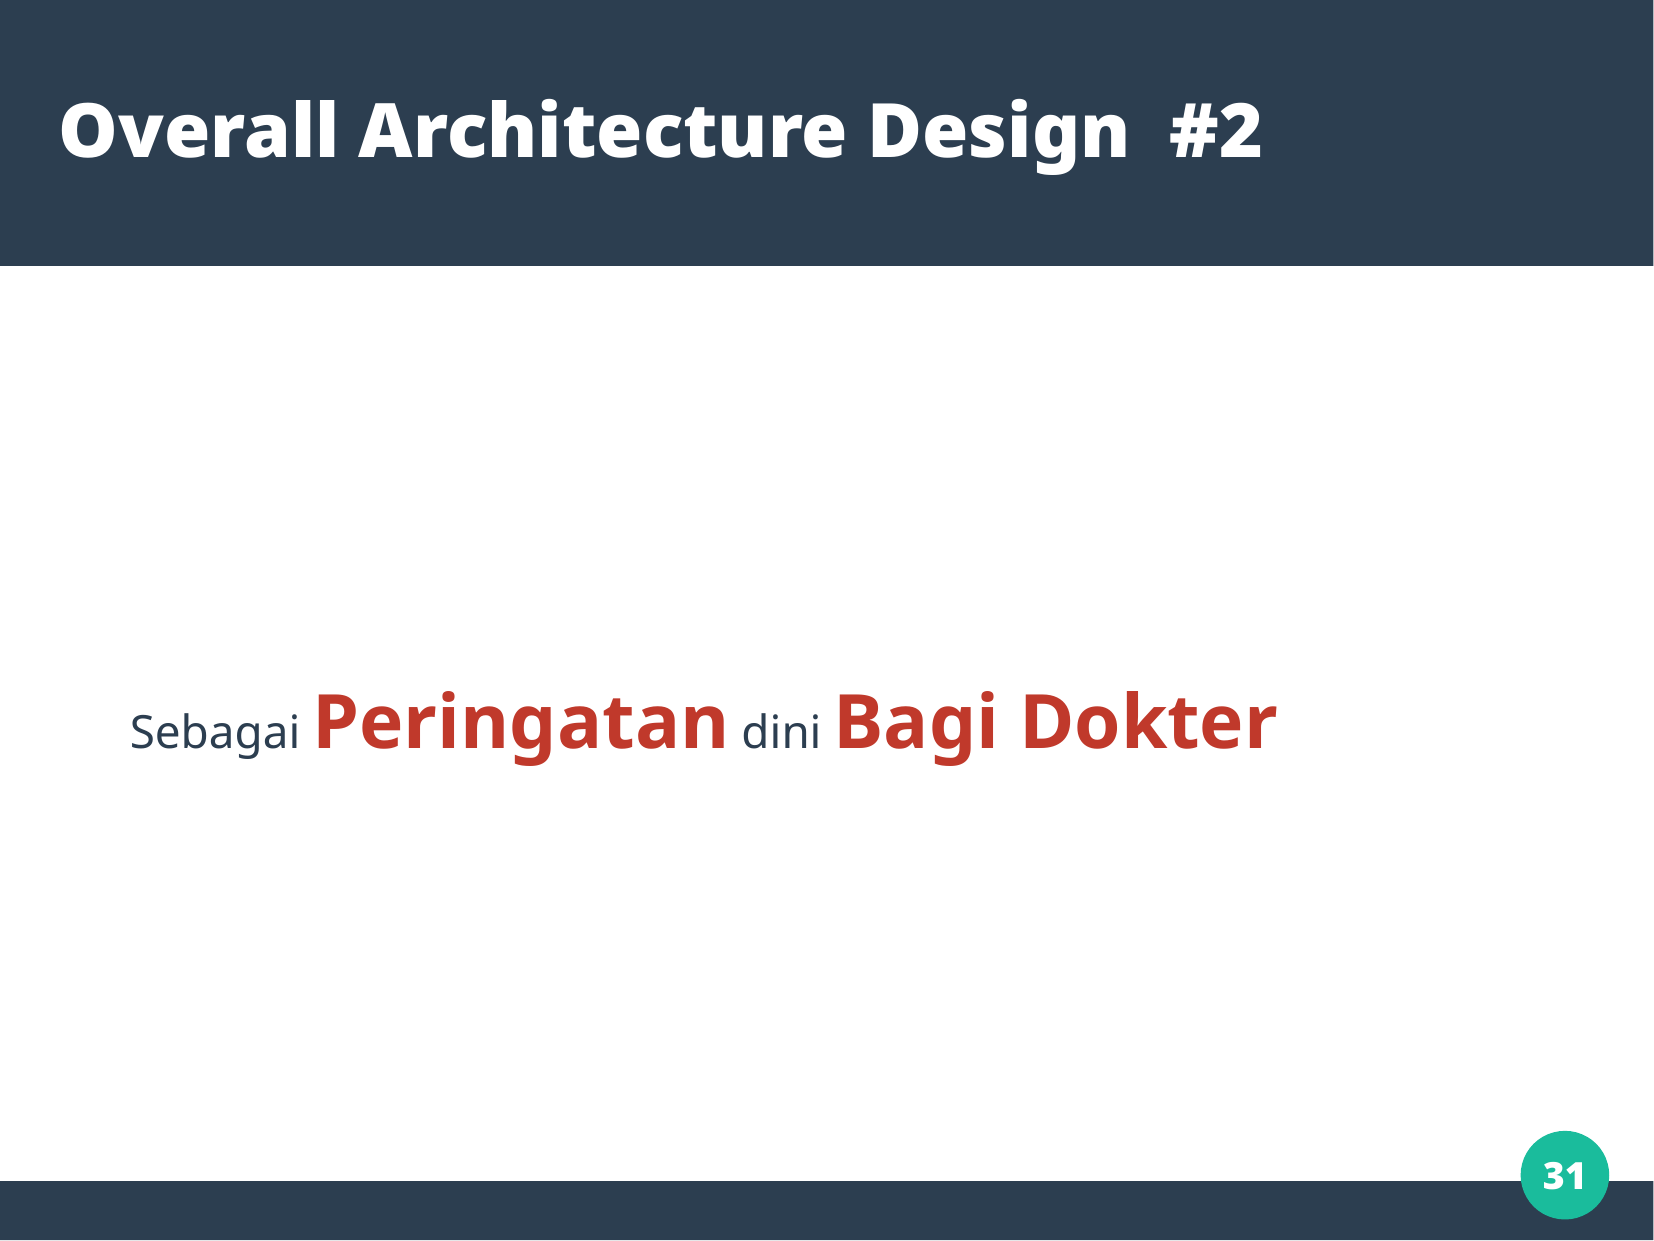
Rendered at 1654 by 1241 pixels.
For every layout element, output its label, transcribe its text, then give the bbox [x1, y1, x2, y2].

subtitle Sebagai Peringatan dini Bagi Dokter [59, 354, 1595, 1084]
title Overall Architecture Design #2 [58, 49, 1595, 207]
